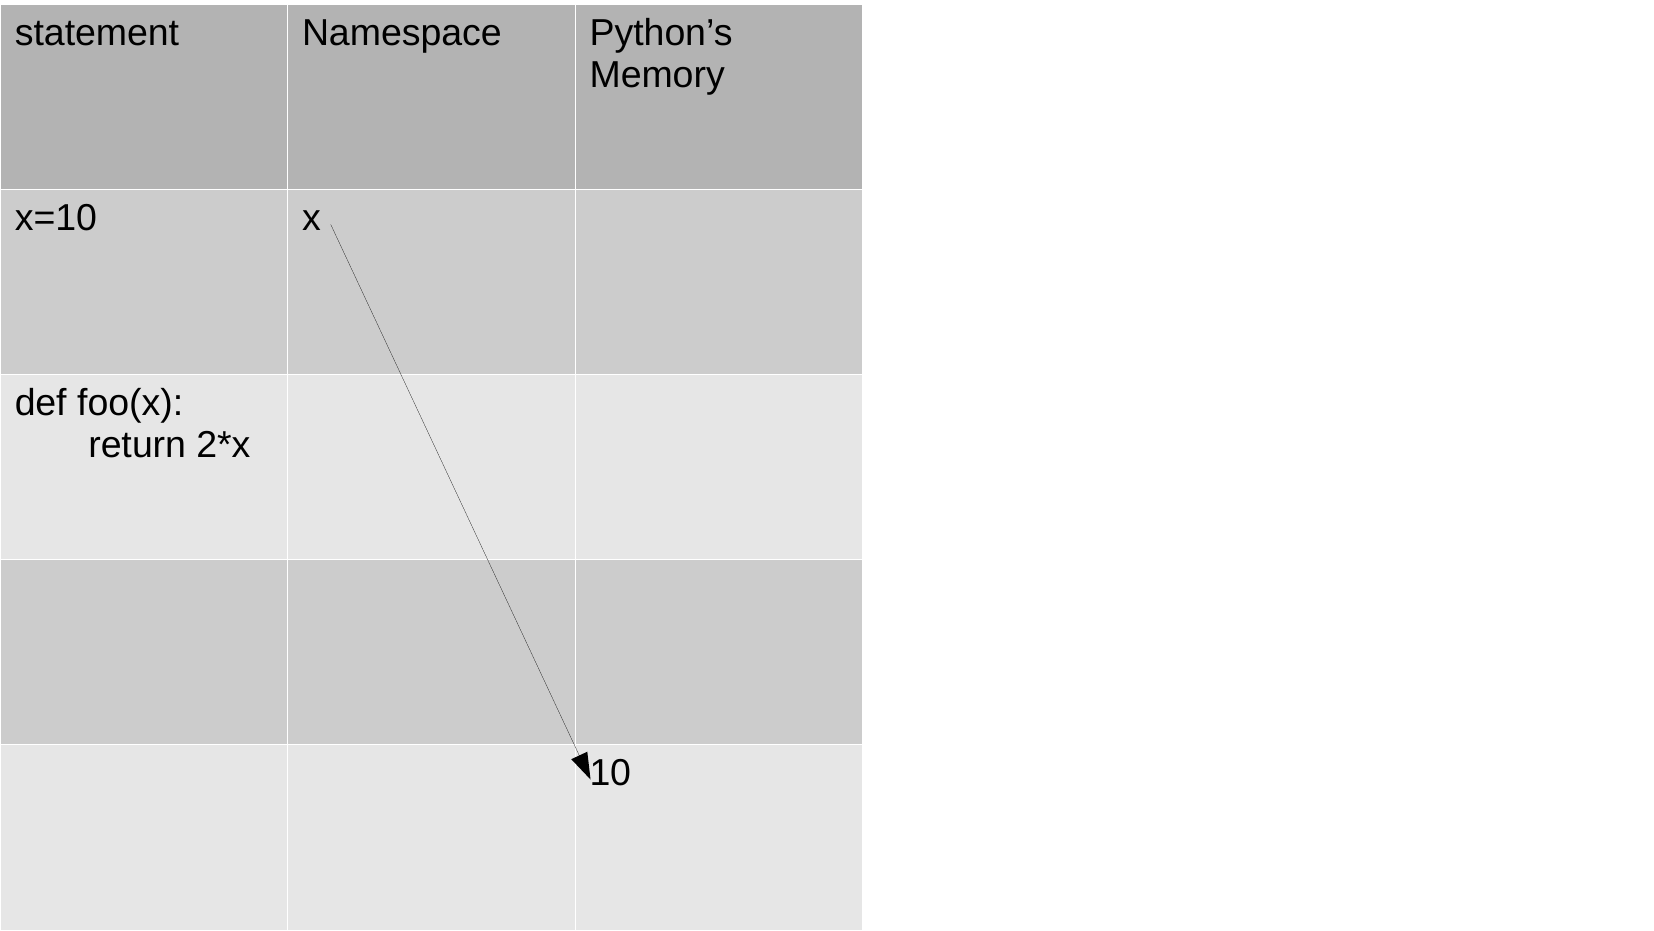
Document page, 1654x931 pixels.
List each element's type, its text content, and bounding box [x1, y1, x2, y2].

table_cell [402, 375, 575, 559]
table_cell def foo(x): return 2*x [1, 375, 287, 559]
table_header Namespace [288, 5, 575, 189]
table_cell [576, 190, 862, 374]
table_cell [1, 745, 287, 930]
table_cell 10 [576, 745, 862, 930]
table_cell [1, 560, 287, 744]
table_cell x=10 [1, 190, 287, 374]
table_cell [576, 375, 862, 559]
table_cell [489, 560, 575, 743]
table_cell [288, 375, 486, 559]
table_cell [576, 560, 862, 744]
table_cell [288, 560, 573, 744]
table_cell [288, 745, 575, 930]
table_header Python’s Memory [576, 5, 862, 189]
table_cell x [288, 190, 575, 374]
table_header statement [1, 5, 287, 189]
